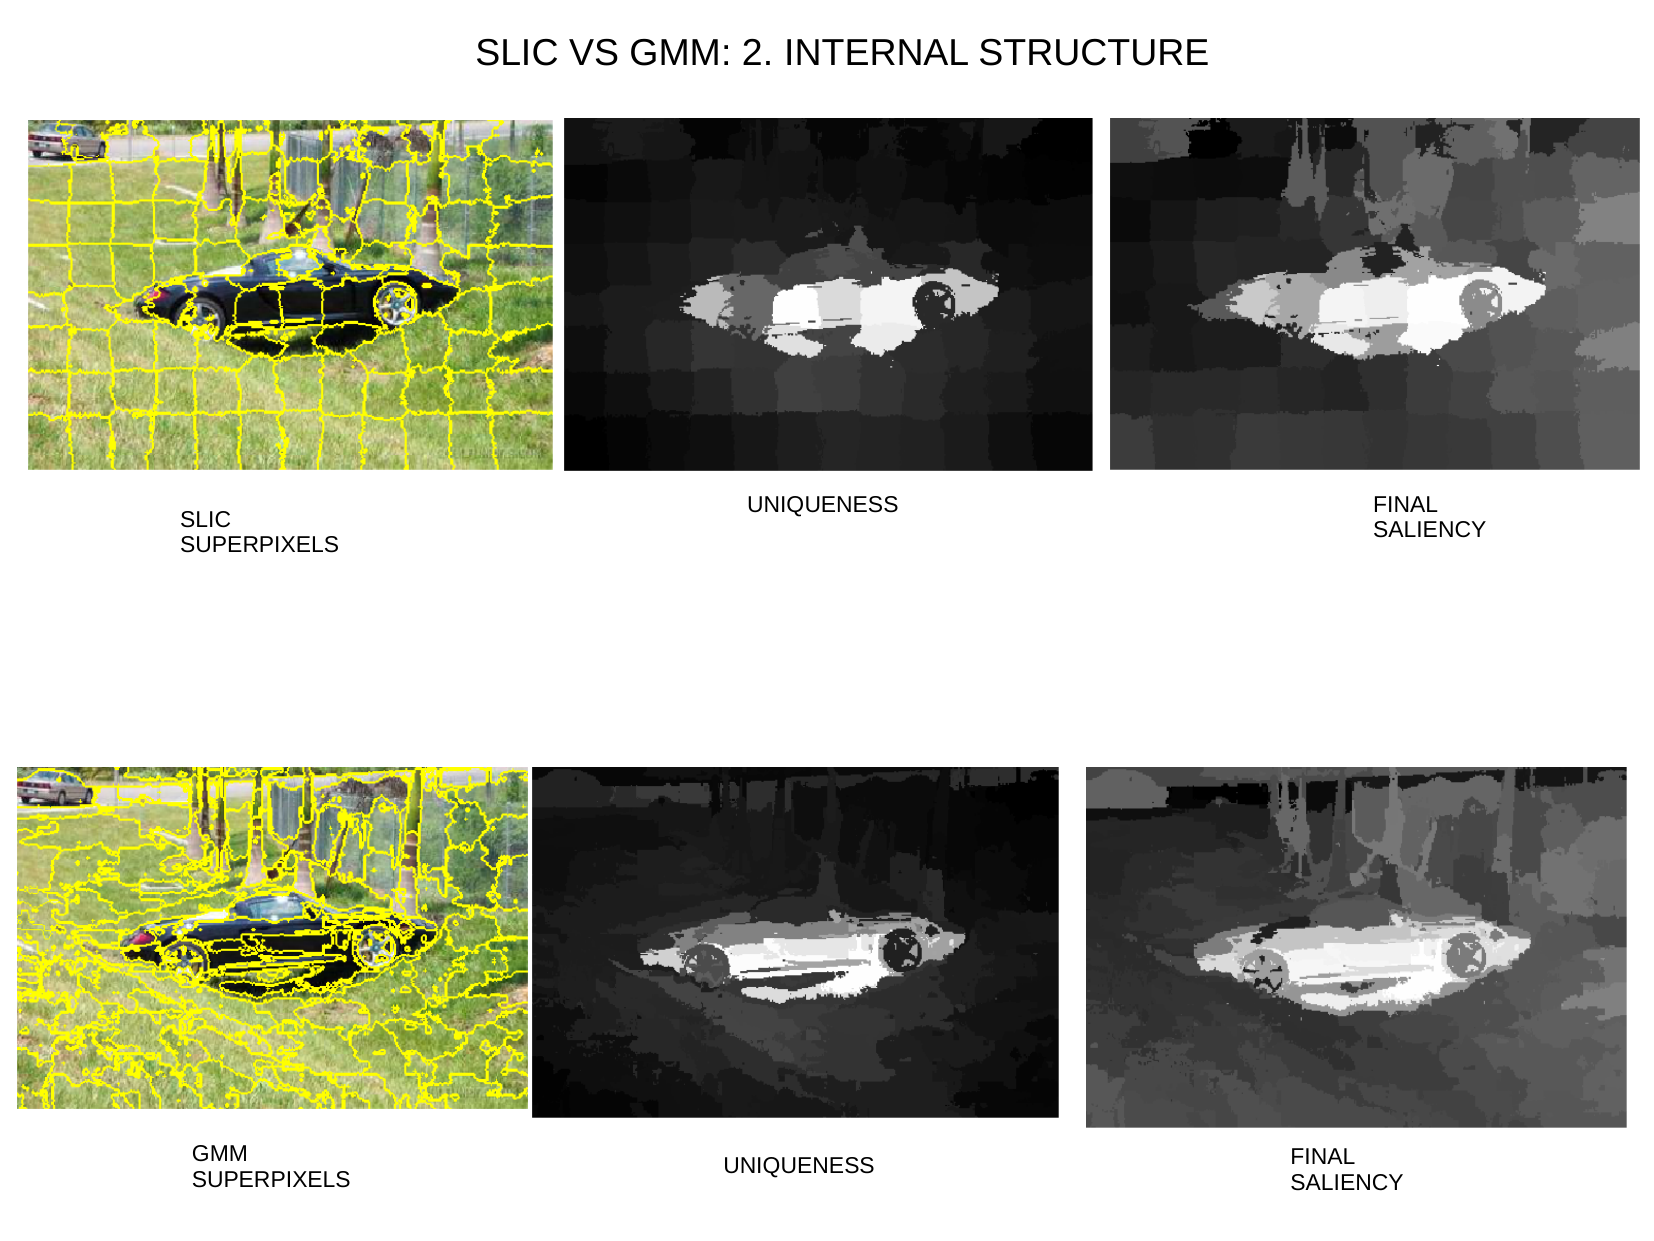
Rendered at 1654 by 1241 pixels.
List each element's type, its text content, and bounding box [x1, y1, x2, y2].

text_box FINAL SALIENCY [1358, 484, 1524, 564]
picture [16, 767, 1063, 1123]
picture [25, 118, 557, 473]
picture [1086, 767, 1630, 1131]
text_box UNIQUENESS [708, 1145, 898, 1229]
picture [562, 118, 1099, 473]
text_box SLIC SUPERPIXELS [165, 499, 355, 591]
text_box SLIC VS GMM: 2. INTERNAL STRUCTURE [460, 23, 1300, 95]
text_box UNIQUENESS [732, 484, 922, 567]
text_box FINAL SALIENCY [1275, 1136, 1441, 1217]
text_box GMM SUPERPIXELS [177, 1133, 367, 1226]
picture [1109, 118, 1642, 473]
